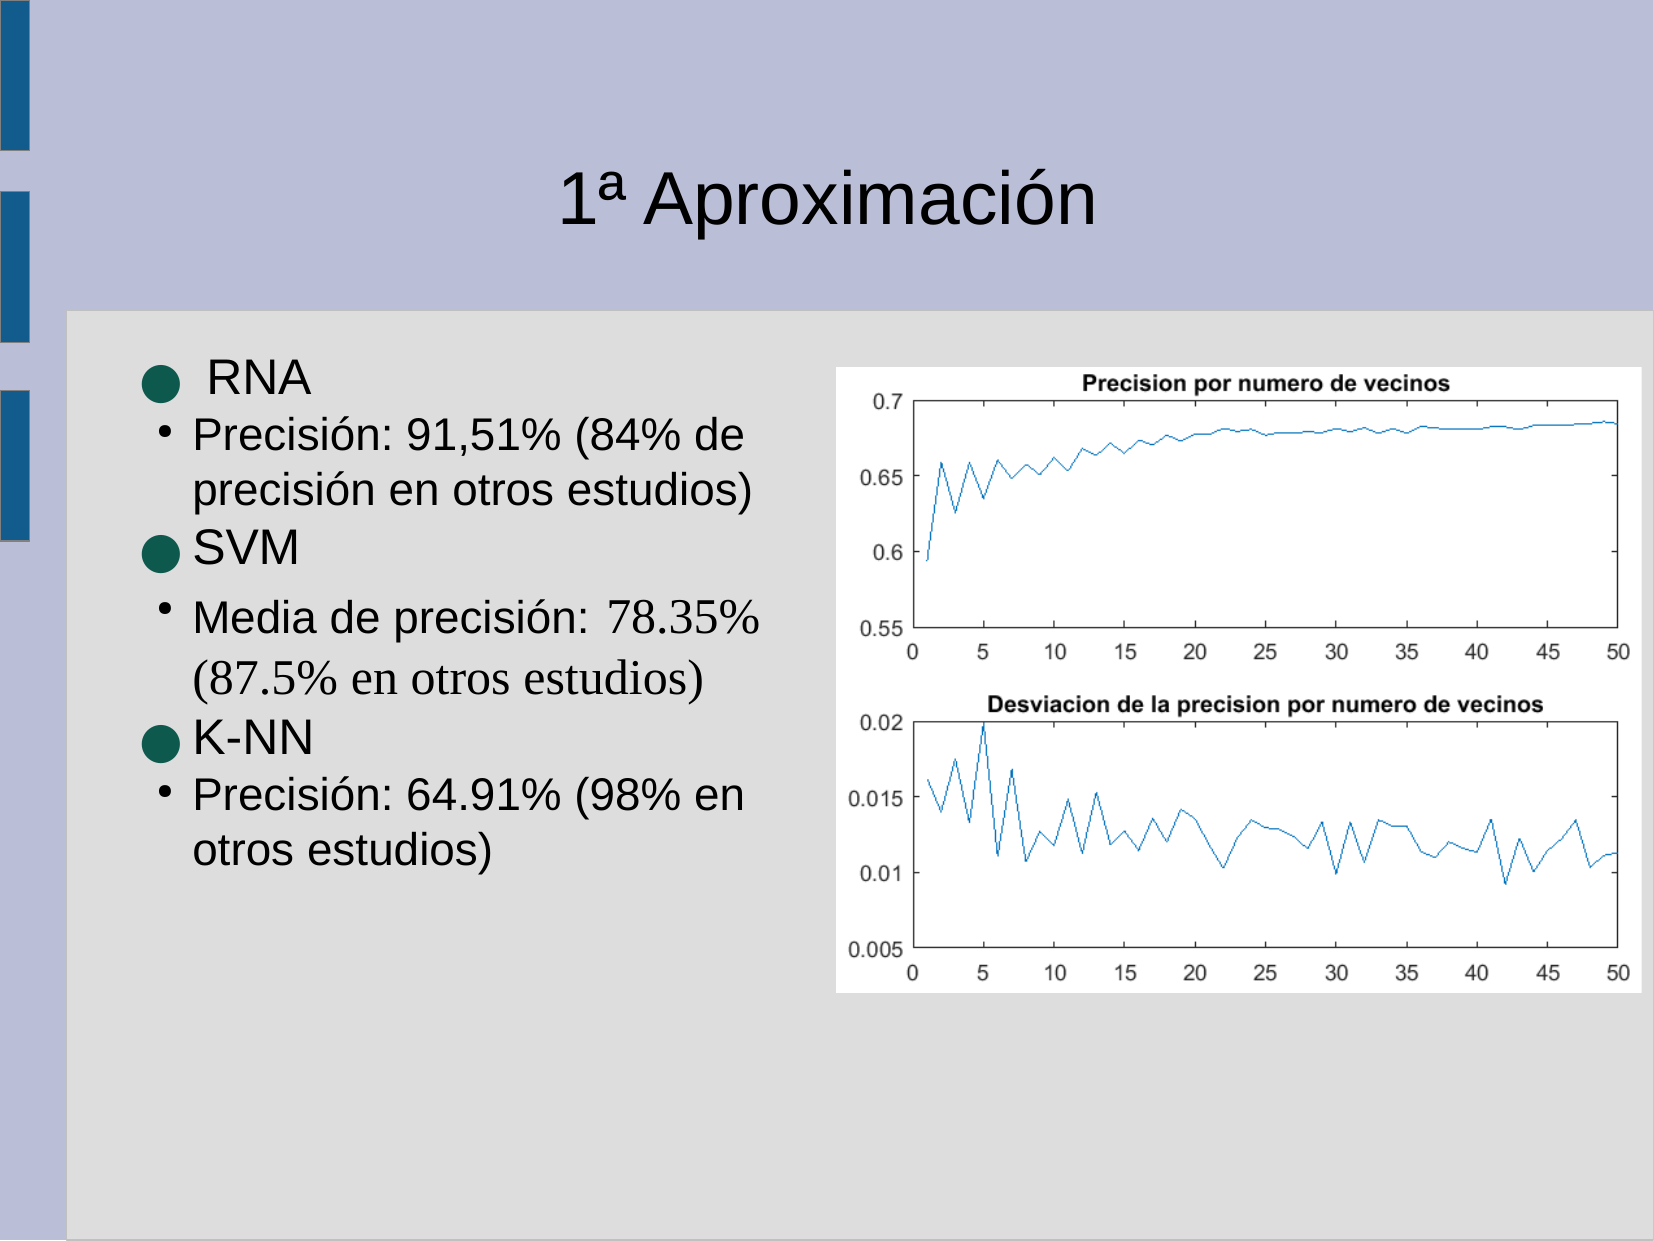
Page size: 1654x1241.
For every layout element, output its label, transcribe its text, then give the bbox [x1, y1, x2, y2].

text_box 1ª Aproximación [121, 91, 1534, 299]
text_box RNA Precisión: 91,51% (84% de precisión en otros estudios) SVM Media de precisión: 78.35% (87.5% en otros estudios) K-NN Precisión: 64.91% (98% en otros estudios) [121, 344, 811, 1126]
picture [836, 367, 1642, 993]
